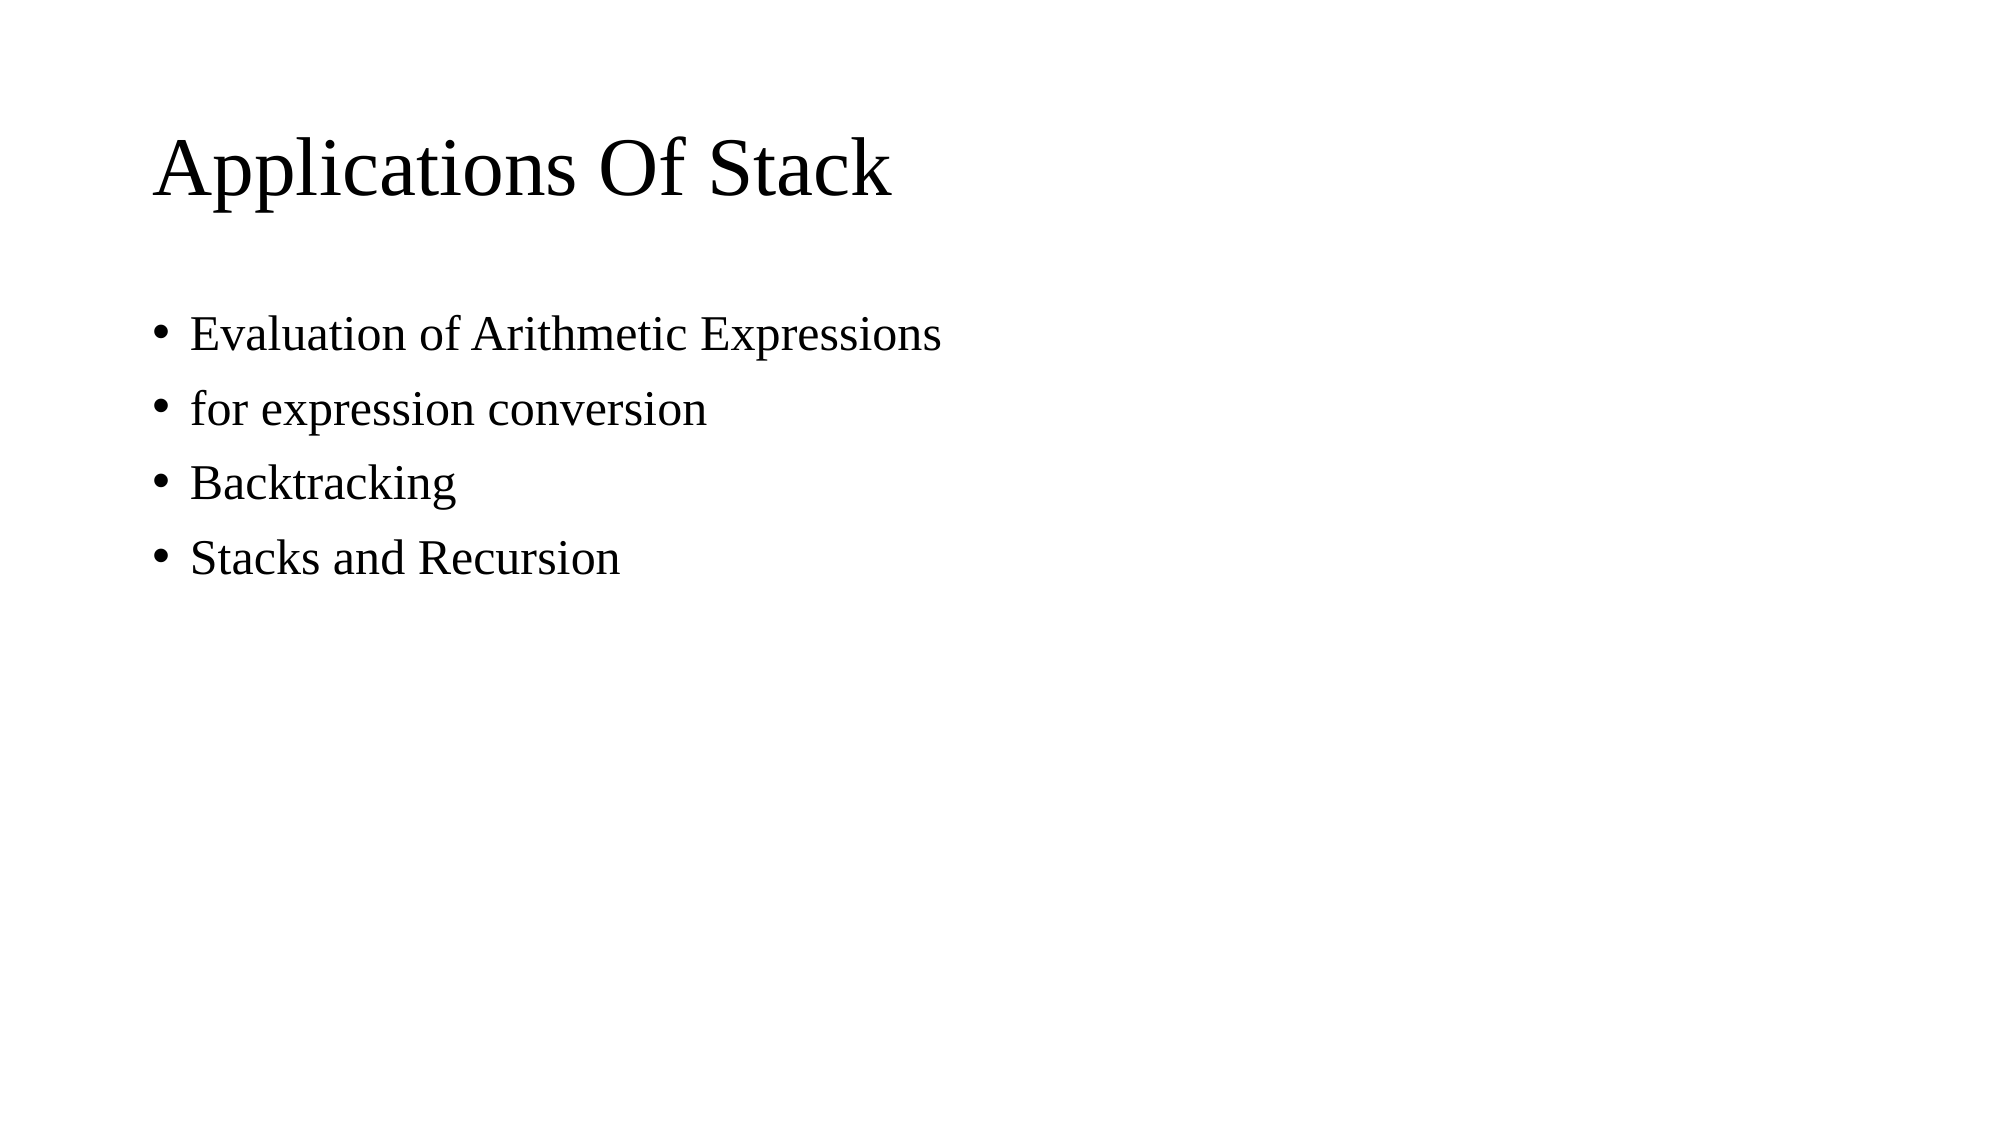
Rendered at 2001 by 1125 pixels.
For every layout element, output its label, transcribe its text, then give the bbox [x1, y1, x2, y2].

list Evaluation of Arithmetic Expressions for expression conversion Backtracking Stacks and Recursion [137, 299, 1863, 1014]
title Applications Of Stack [137, 59, 1863, 278]
